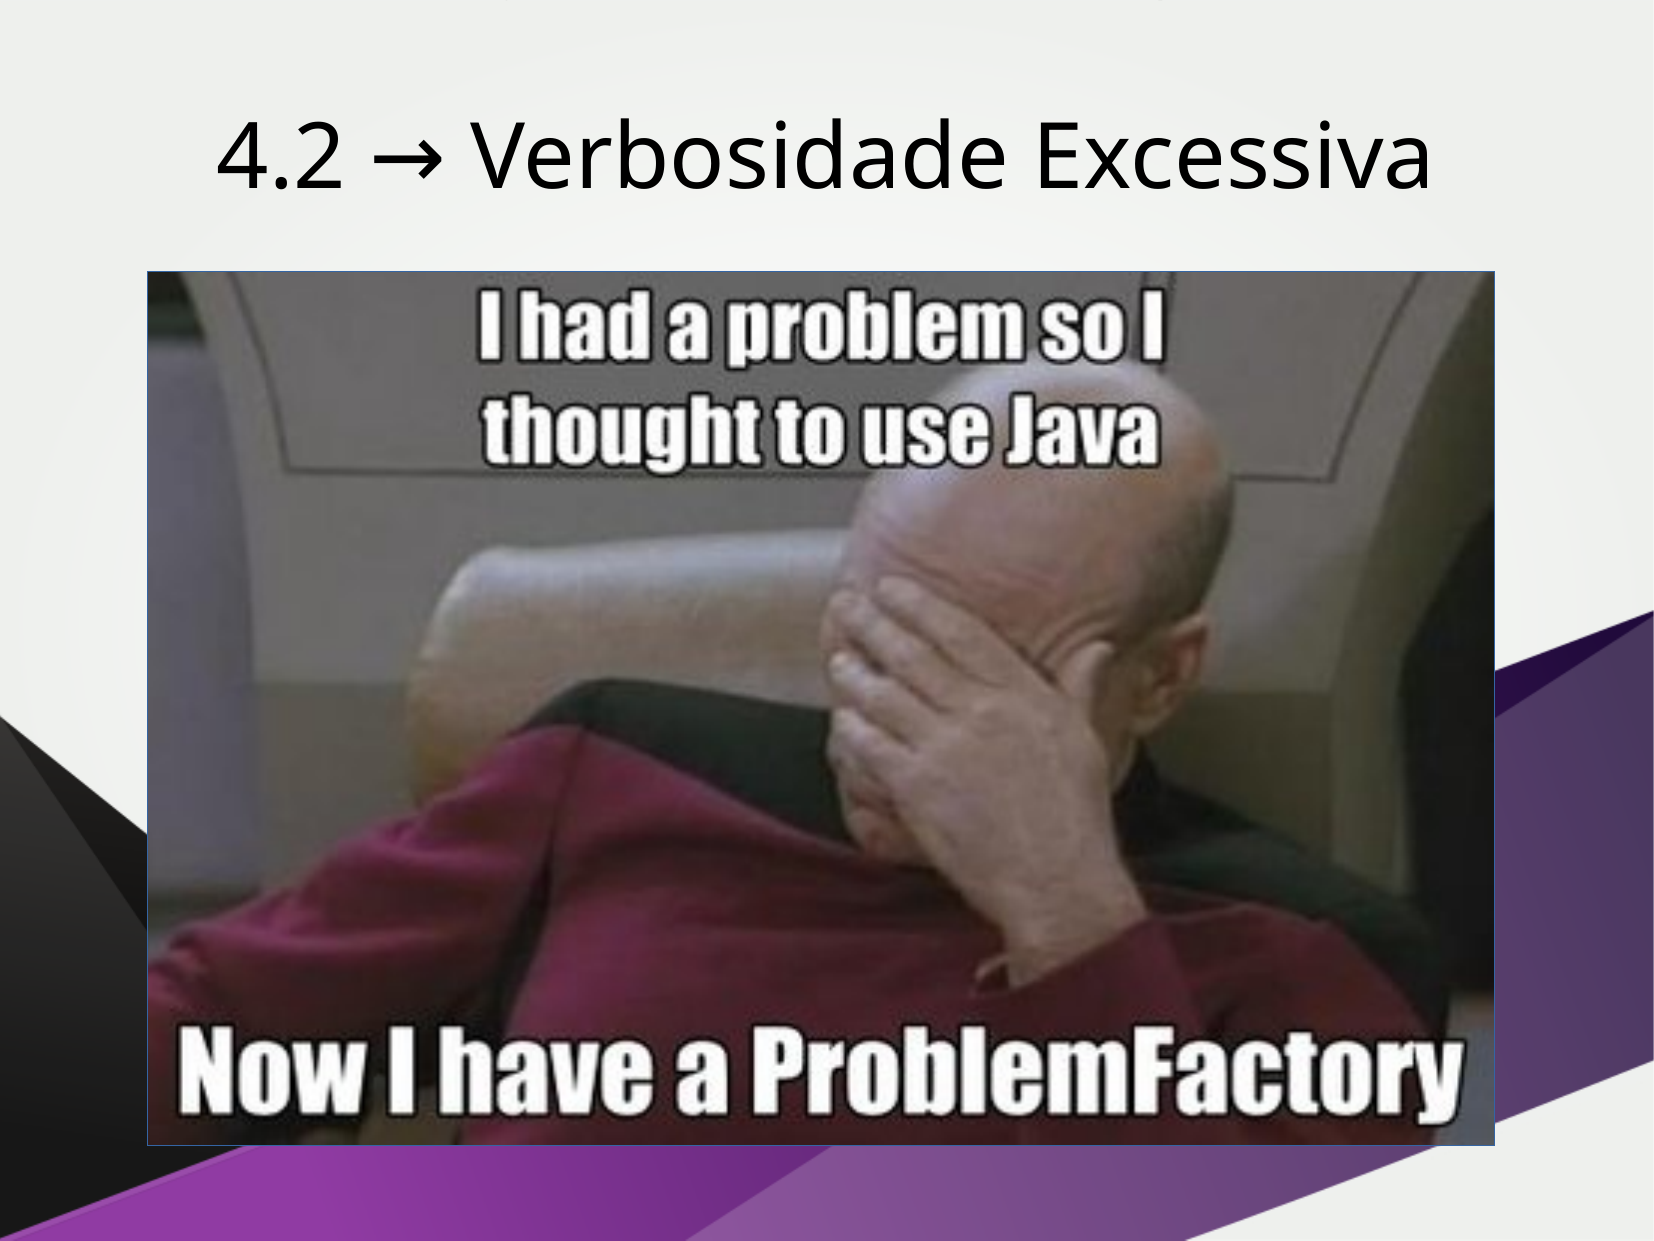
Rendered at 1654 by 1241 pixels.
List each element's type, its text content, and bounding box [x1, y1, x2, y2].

title 4.2 → Verbosidade Excessiva [82, 49, 1571, 257]
picture [0, 0, 1654, 1241]
